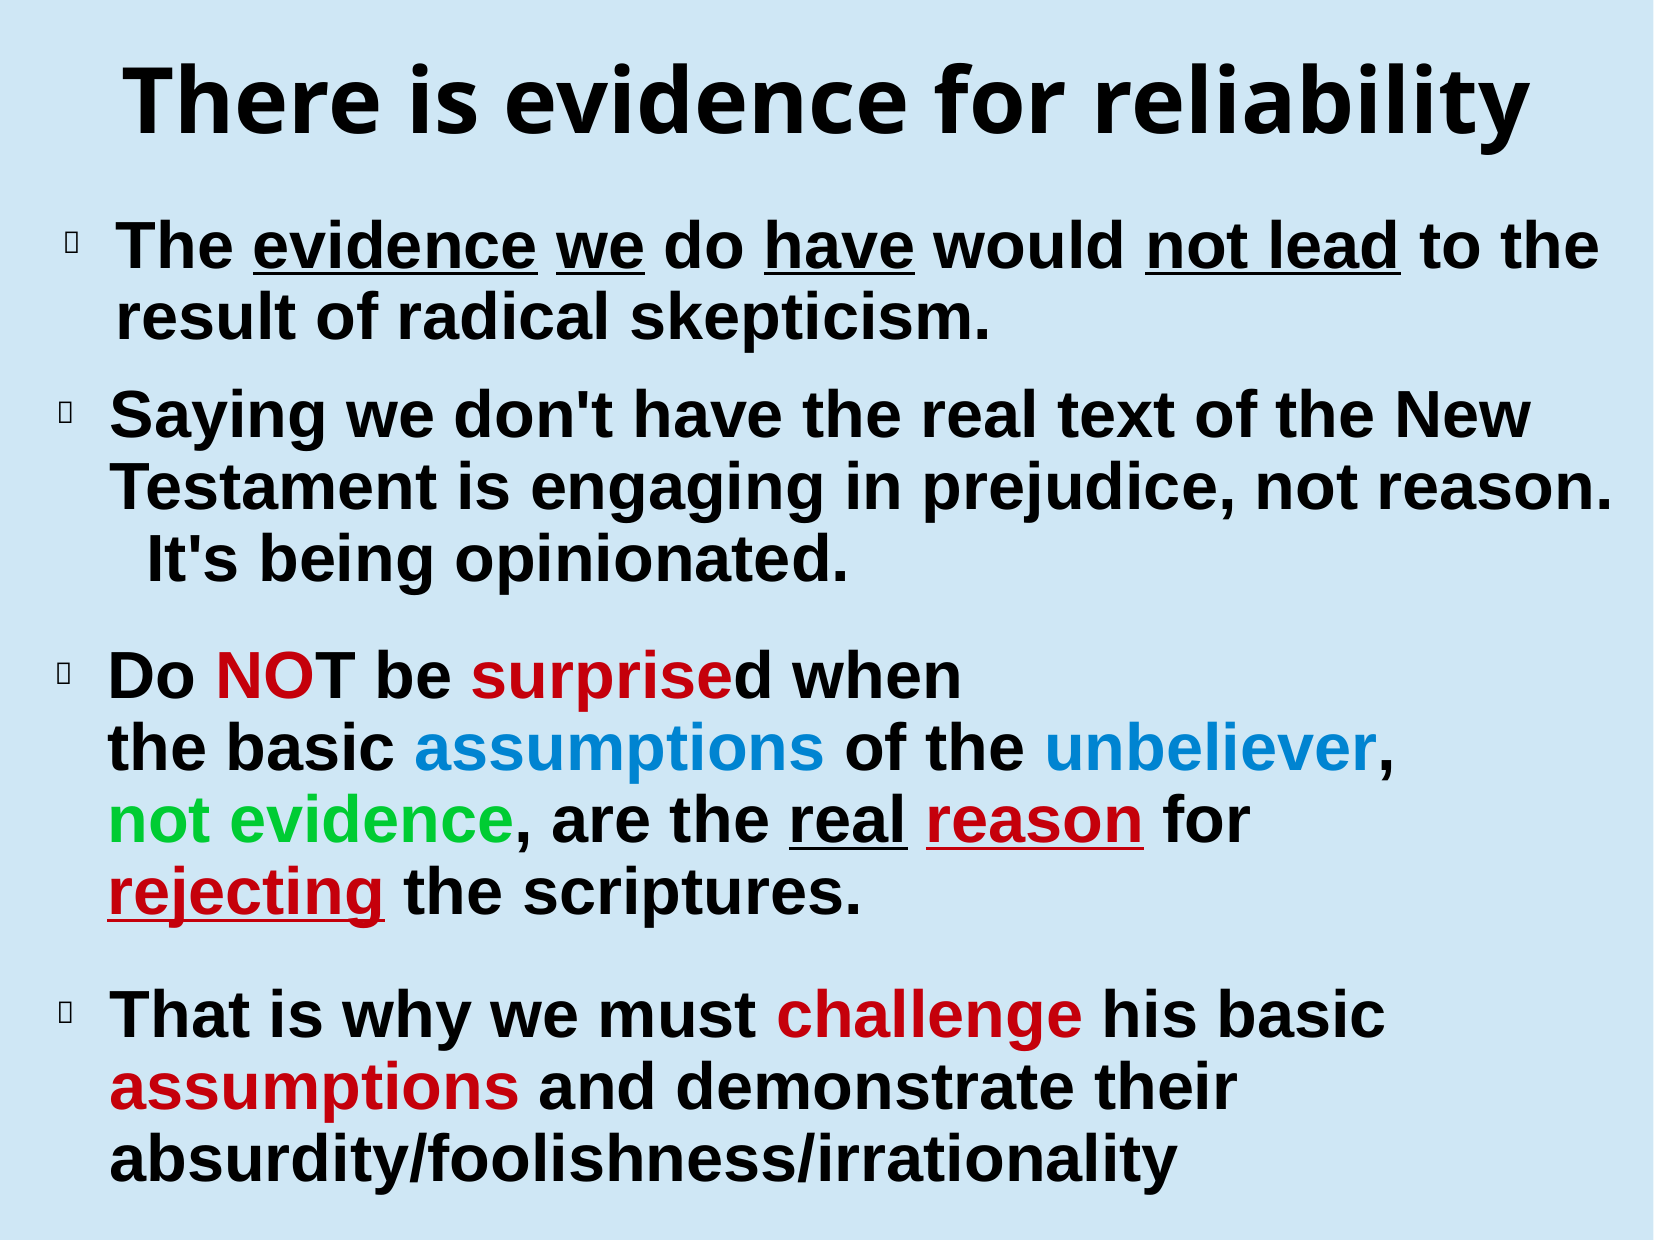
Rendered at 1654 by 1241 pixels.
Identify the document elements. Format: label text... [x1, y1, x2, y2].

title There is evidence for reliability [82, 0, 1571, 207]
list Do NOT be surprised when the basic assumptions of the unbeliever, not evidence, are the real reason for rejecting the scriptures. [36, 641, 1542, 941]
list That is why we must challenge his basic assumptions and demonstrate their absurdity/foolishness/irrationality [38, 979, 1567, 1208]
list The evidence we do have would not lead to the result of radical skepticism. [44, 210, 1626, 353]
list Saying we don't have the real text of the New Testament is engaging in prejudice, not reason. It's being opinionated. [38, 380, 1633, 609]
